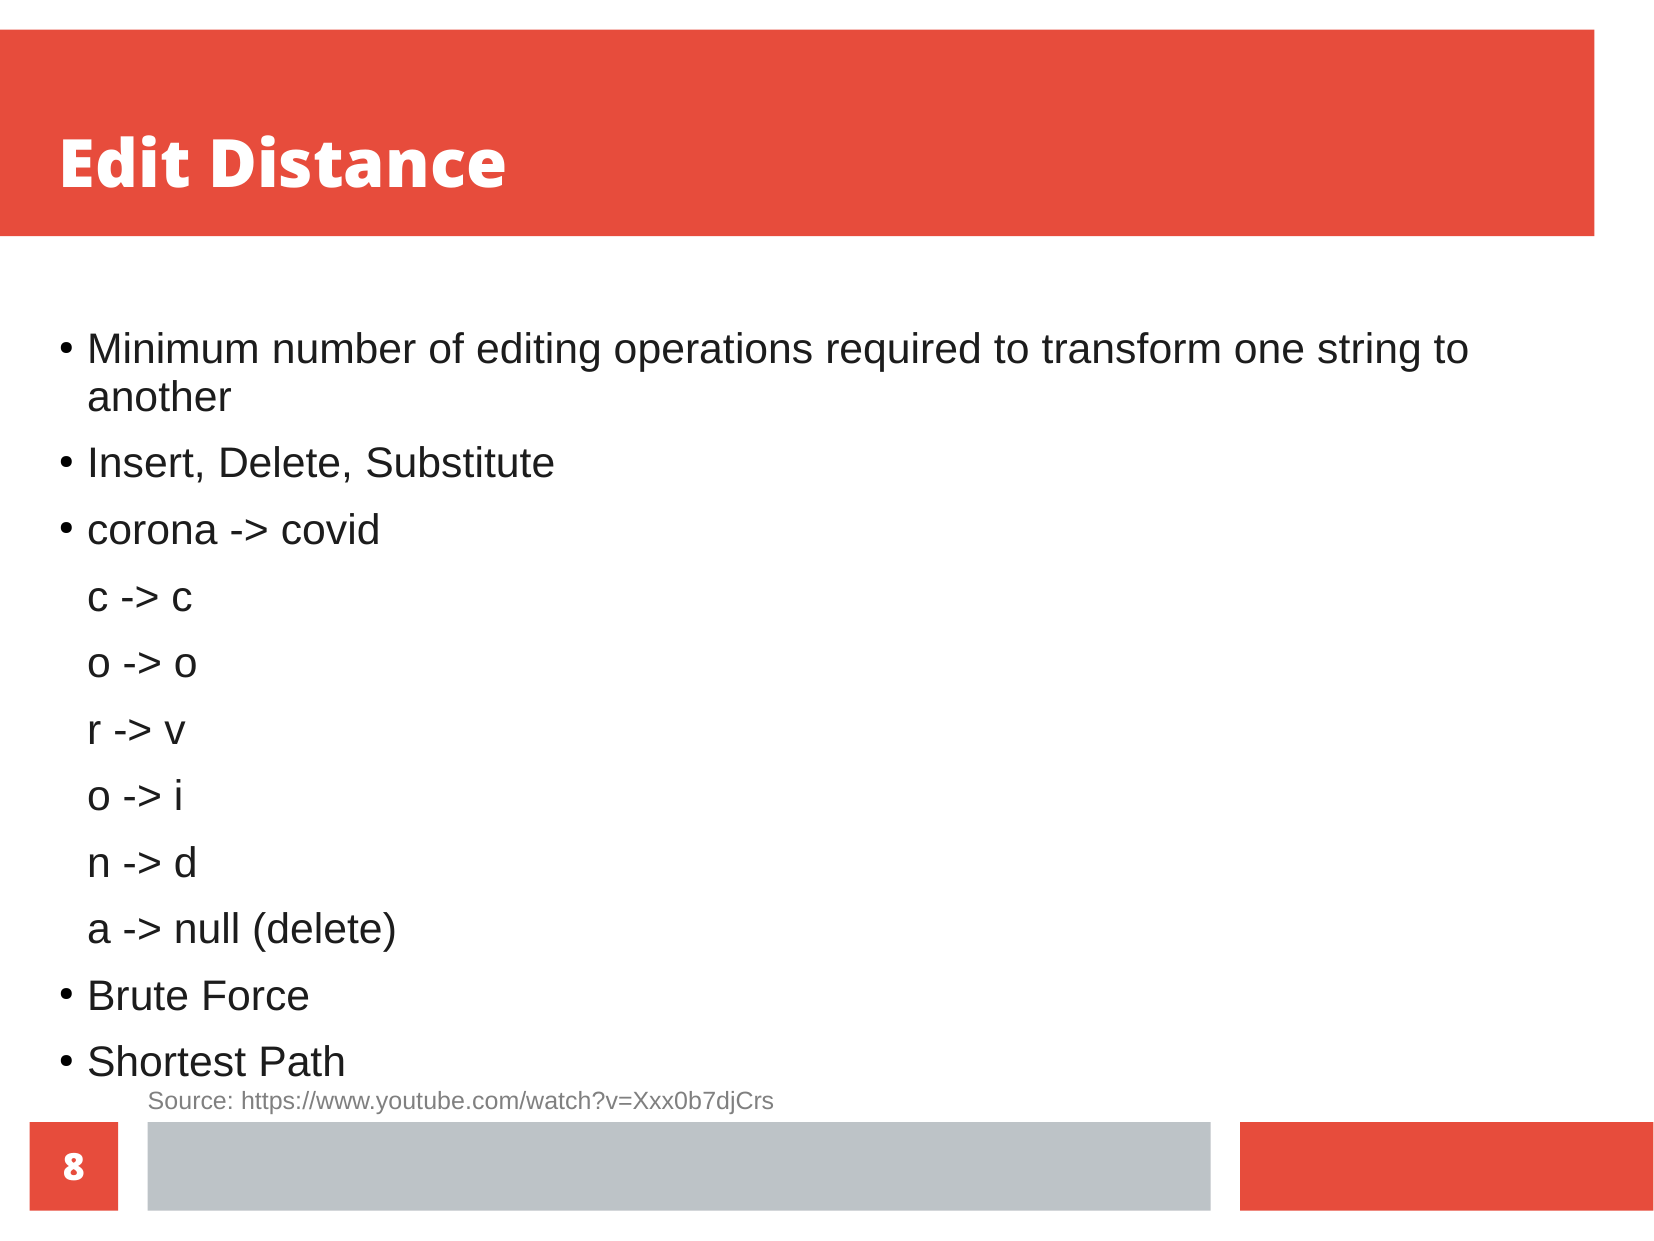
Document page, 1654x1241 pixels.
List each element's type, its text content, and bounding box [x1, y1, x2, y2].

list Minimum number of editing operations required to transform one string to another Insert, Delete, Substitute corona -> covid c -> c o -> o r -> v o -> i n -> d a -> null (delete) Brute Force Shortest Path [59, 324, 1565, 1093]
list Source: https://www.youtube.com/watch?v=Xxx0b7djCrs [112, 1086, 1619, 1128]
title Edit Distance [59, 59, 1595, 207]
